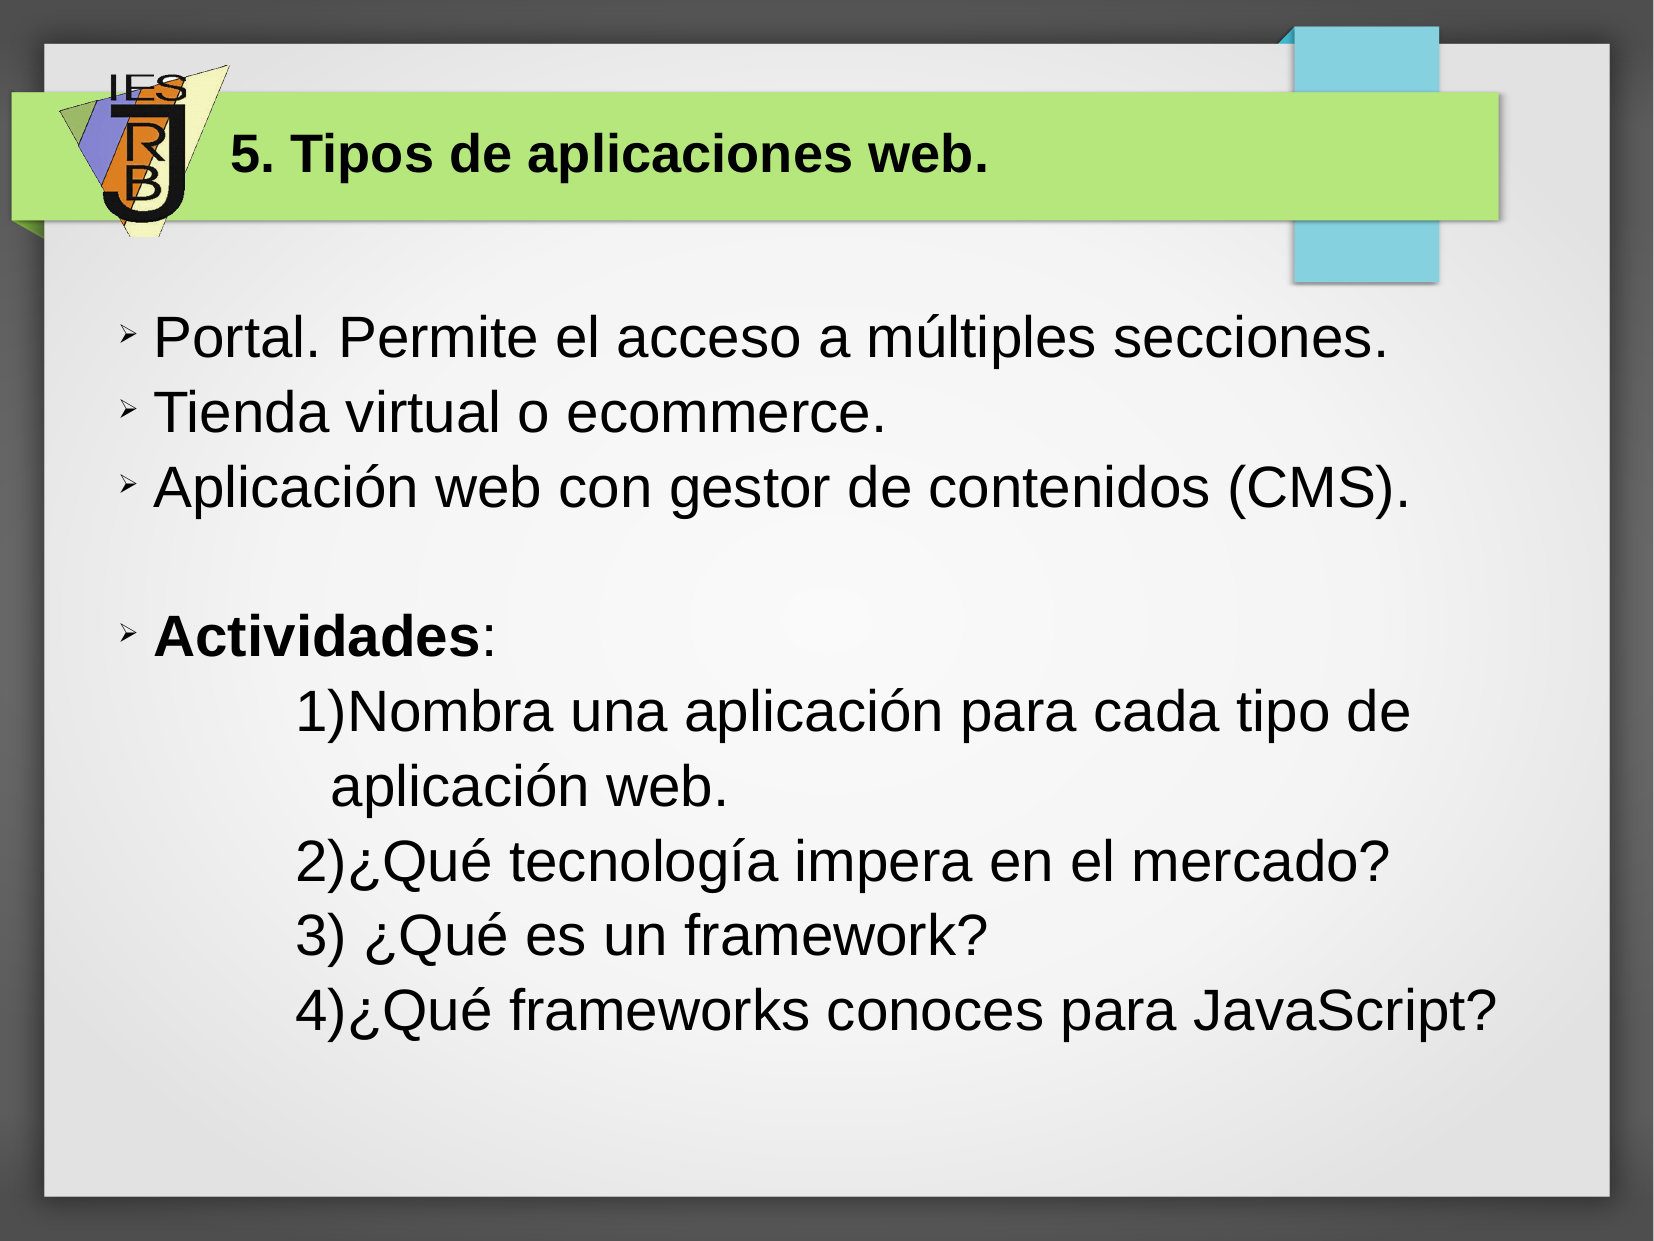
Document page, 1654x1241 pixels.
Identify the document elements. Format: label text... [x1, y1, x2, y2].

picture [0, 0, 1654, 1241]
title 5. Tipos de aplicaciones web. [230, 88, 1501, 219]
subtitle Portal. Permite el acceso a múltiples secciones. Tienda virtual o ecommerce. Aplicación web con gestor de contenidos (CMS). Actividades: Nombra una aplicación para cada tipo de aplicación web. ¿Qué tecnología impera en el mercado? ¿Qué es un framework? ¿Qué frameworks conoces para JavaScript? [82, 295, 1571, 1241]
